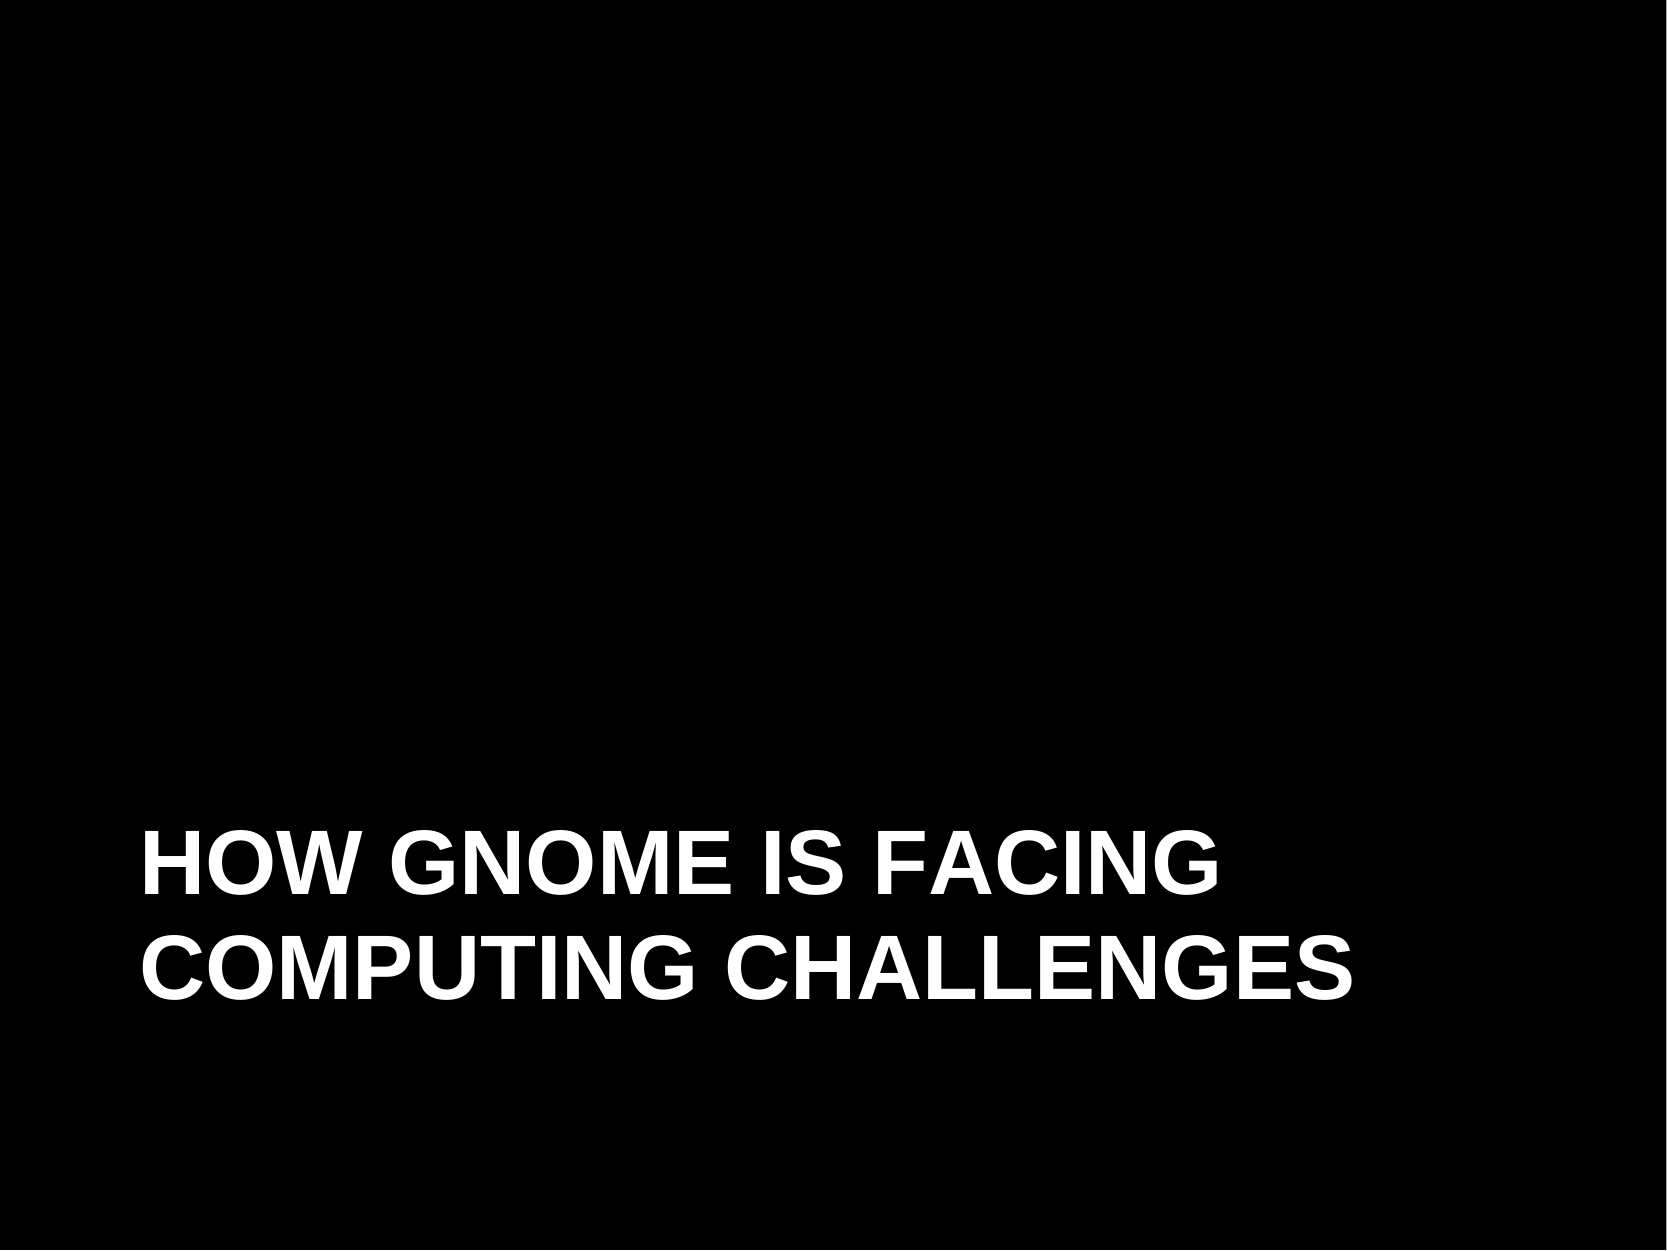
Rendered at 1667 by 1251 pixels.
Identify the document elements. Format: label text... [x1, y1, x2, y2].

text_box HOW GNOME IS FACING COMPUTING CHALLENGES [139, 811, 1542, 1021]
